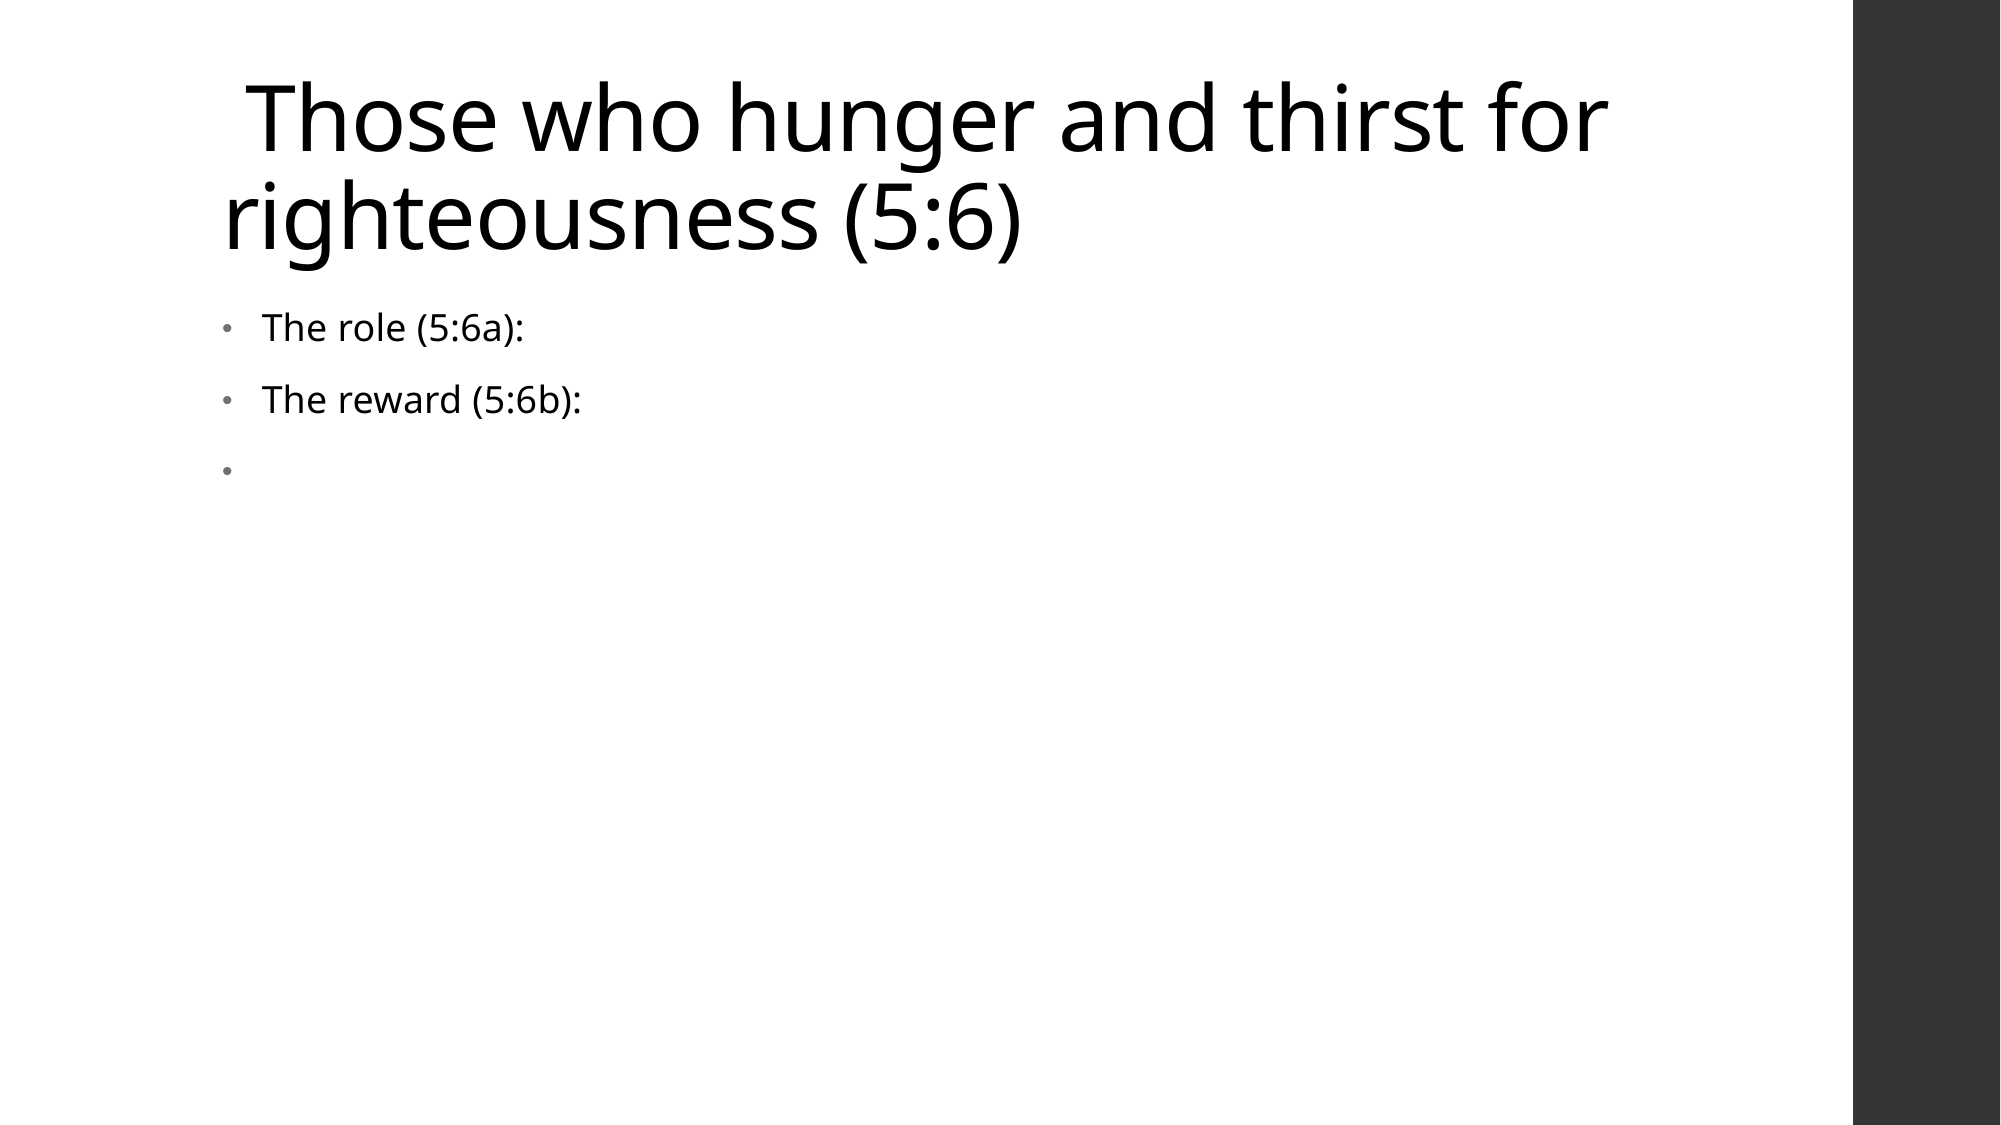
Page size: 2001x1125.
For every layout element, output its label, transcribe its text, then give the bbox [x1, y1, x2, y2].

list The role (5:6a): The reward (5:6b): [206, 299, 1617, 1014]
title Those who hunger and thirst for righteousness (5:6) [206, 60, 1797, 278]
